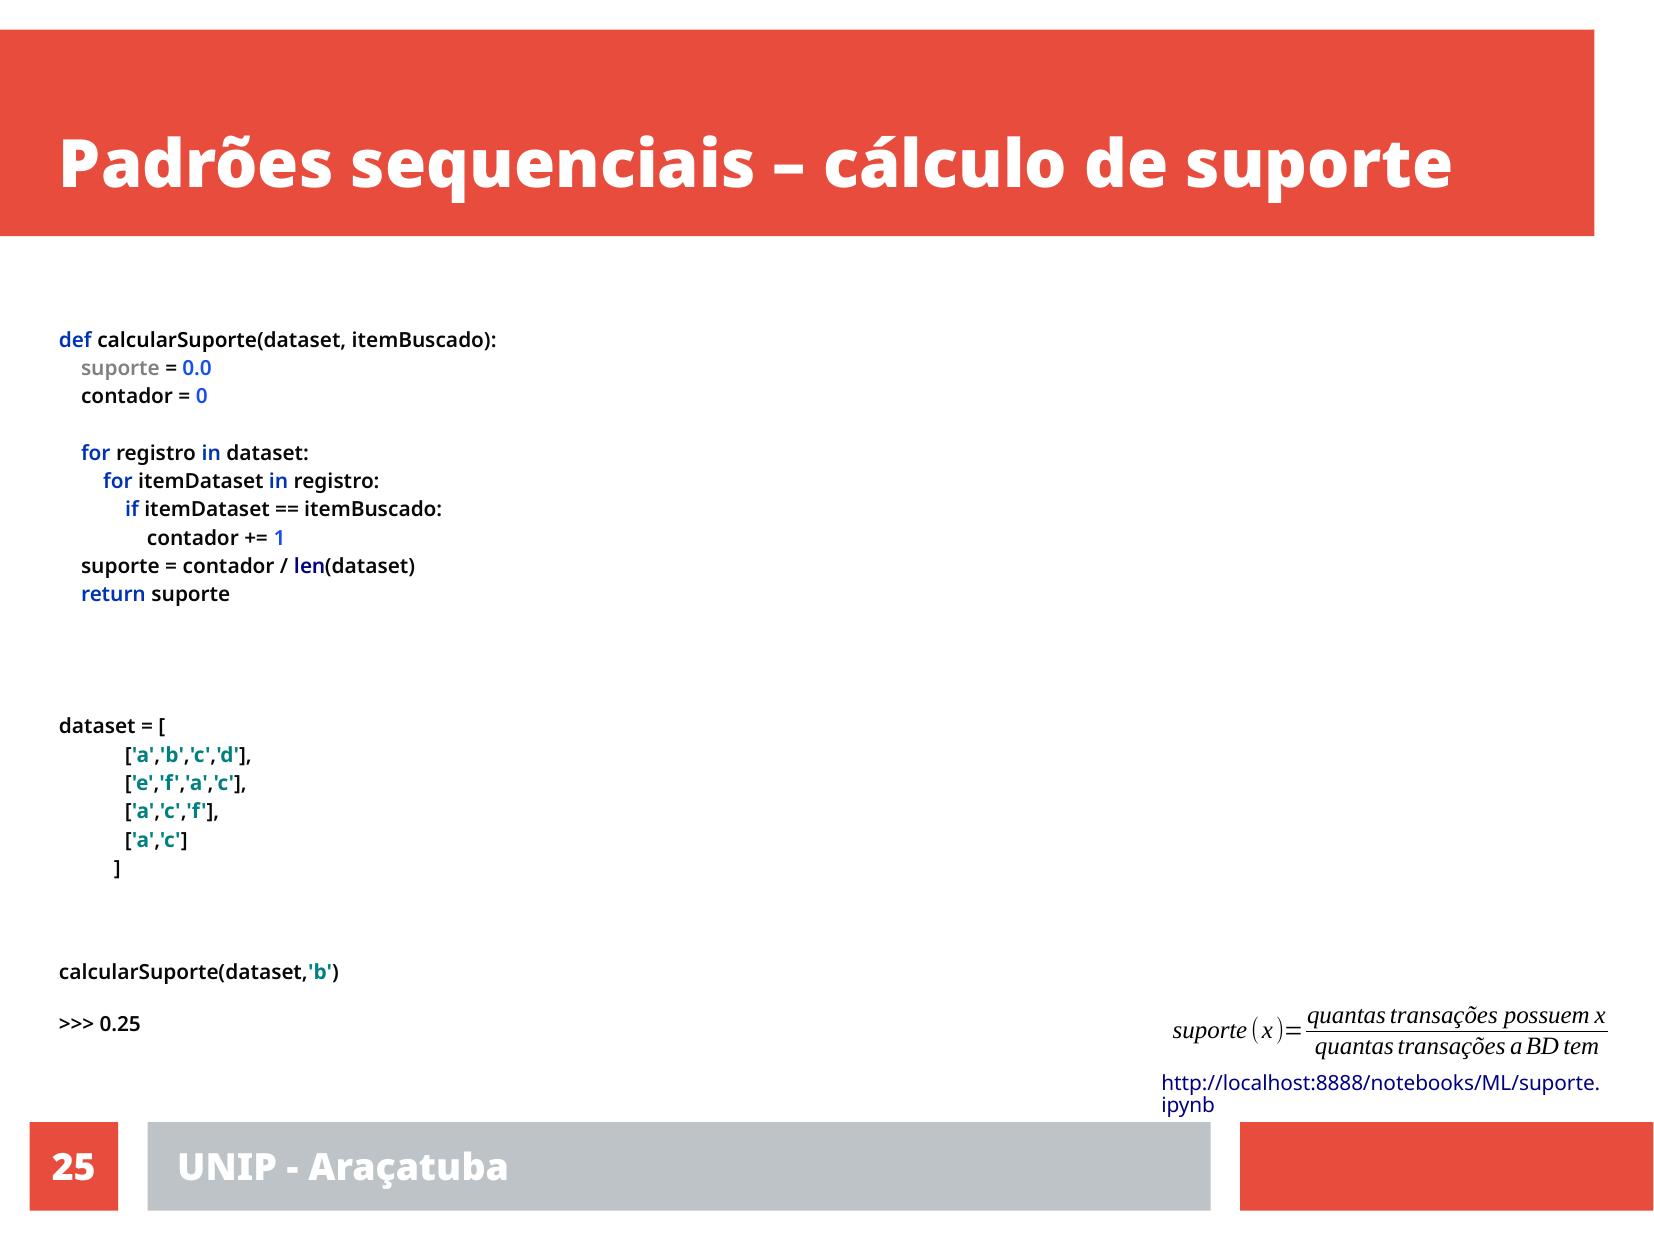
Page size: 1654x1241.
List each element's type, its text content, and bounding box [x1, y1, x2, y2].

text_box http://localhost:8888/notebooks/ML/suporte.ipynb [1146, 1060, 1619, 1102]
list def calcularSuporte(dataset, itemBuscado): suporte = 0.0 contador = 0 for registro in dataset: for itemDataset in registro: if itemDataset == itemBuscado: contador += 1 suporte = contador / len(dataset) return suporte dataset = [ ['a','b','c','d'], ['e','f','a','c'], ['a','c','f'], ['a','c'] ] calcularSuporte(dataset,'b') >>> 0.25 [59, 324, 1565, 1093]
chart [1166, 1001, 1616, 1061]
title Padrões sequenciais – cálculo de suporte [59, 59, 1595, 207]
